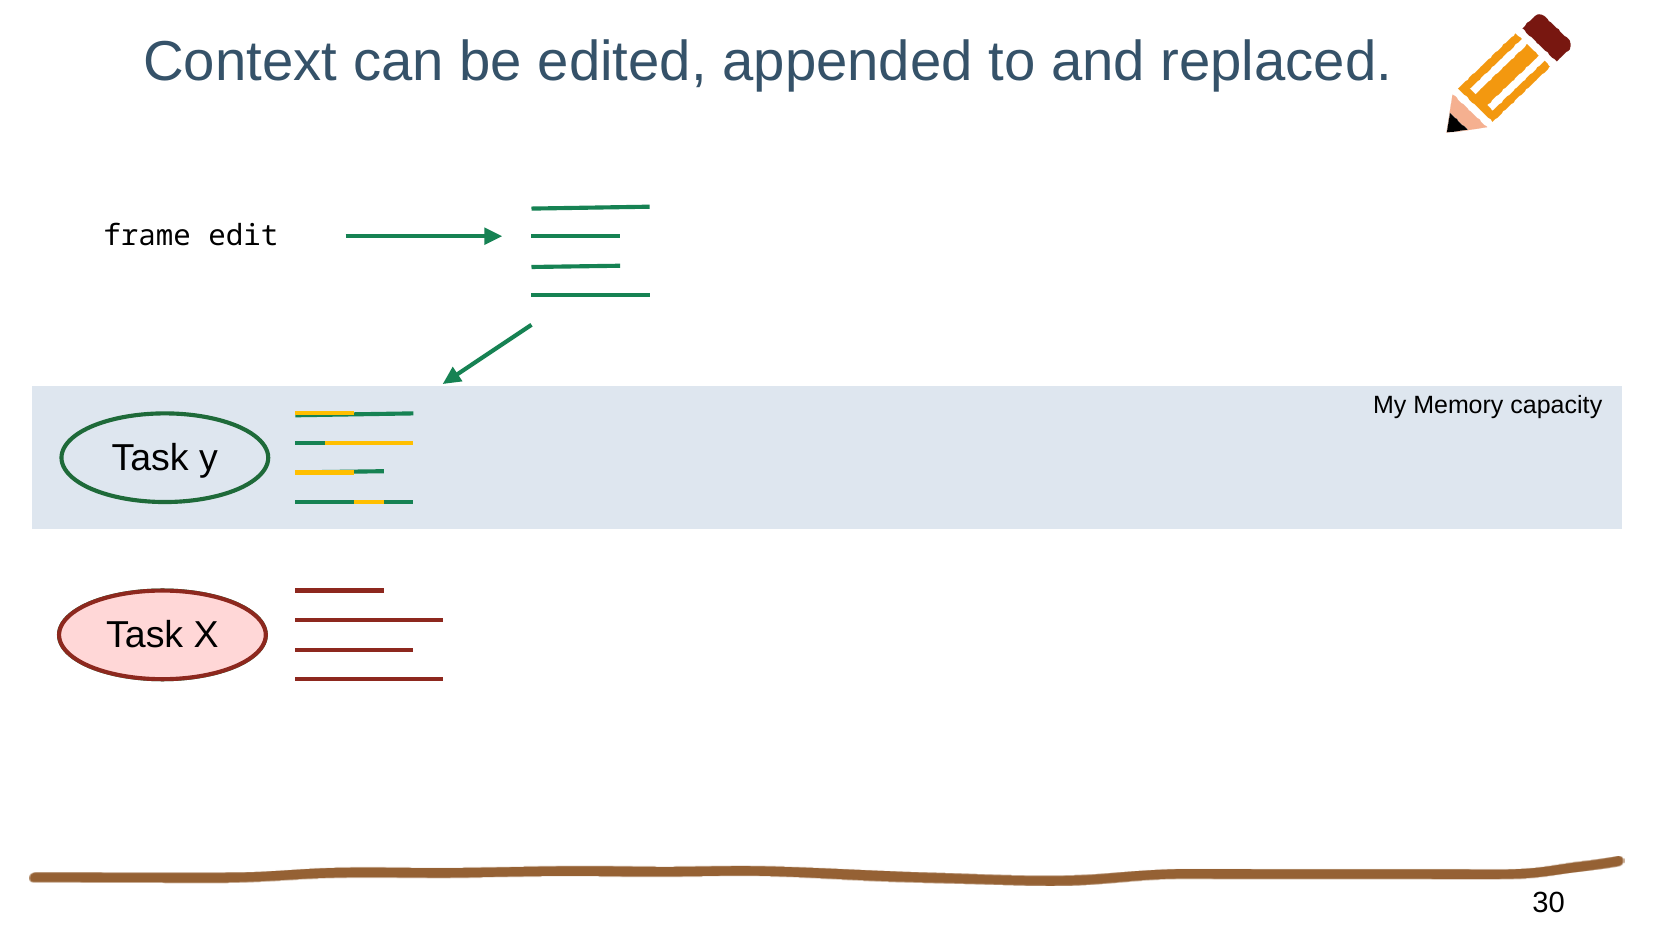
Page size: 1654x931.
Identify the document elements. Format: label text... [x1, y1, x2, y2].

picture [29, 856, 1625, 886]
picture [1446, 14, 1571, 133]
text_box [29, 383, 1625, 532]
text_box Task X [59, 590, 266, 680]
text_box My Memory capacity [1358, 383, 1618, 427]
title Context can be edited, appended to and replaced. [88, 29, 1447, 237]
text_box frame edit [88, 206, 311, 251]
text_box Task y [61, 413, 269, 503]
